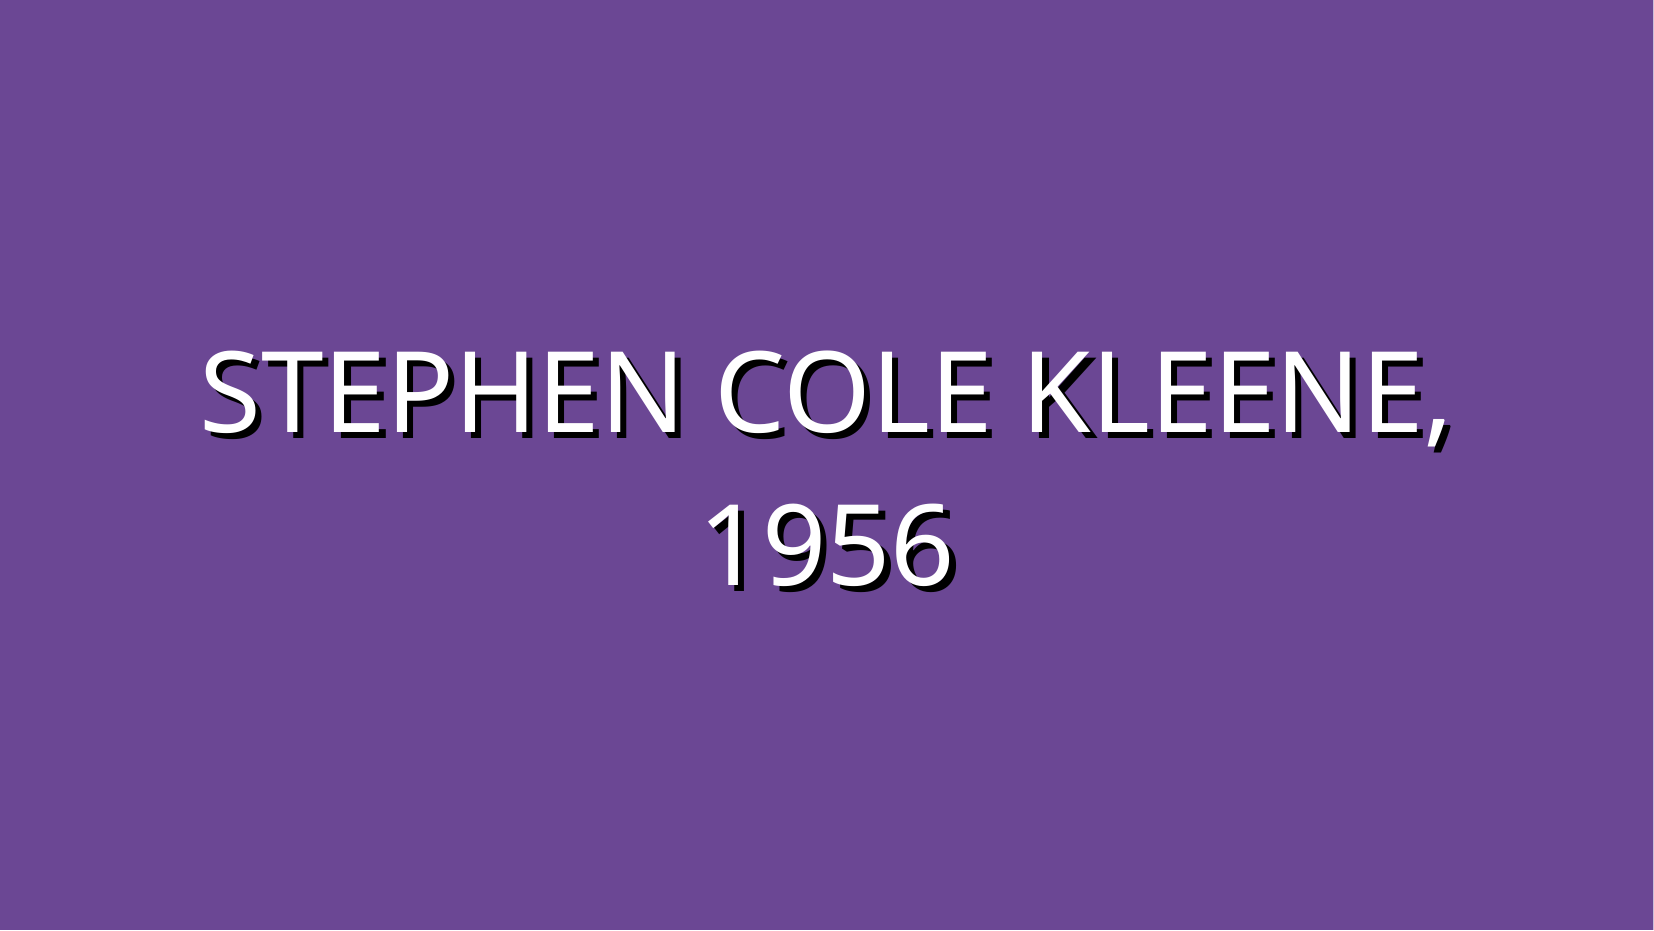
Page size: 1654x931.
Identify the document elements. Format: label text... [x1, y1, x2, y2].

subtitle STEPHEN COLE KLEENE, 1956 [82, 105, 1571, 826]
